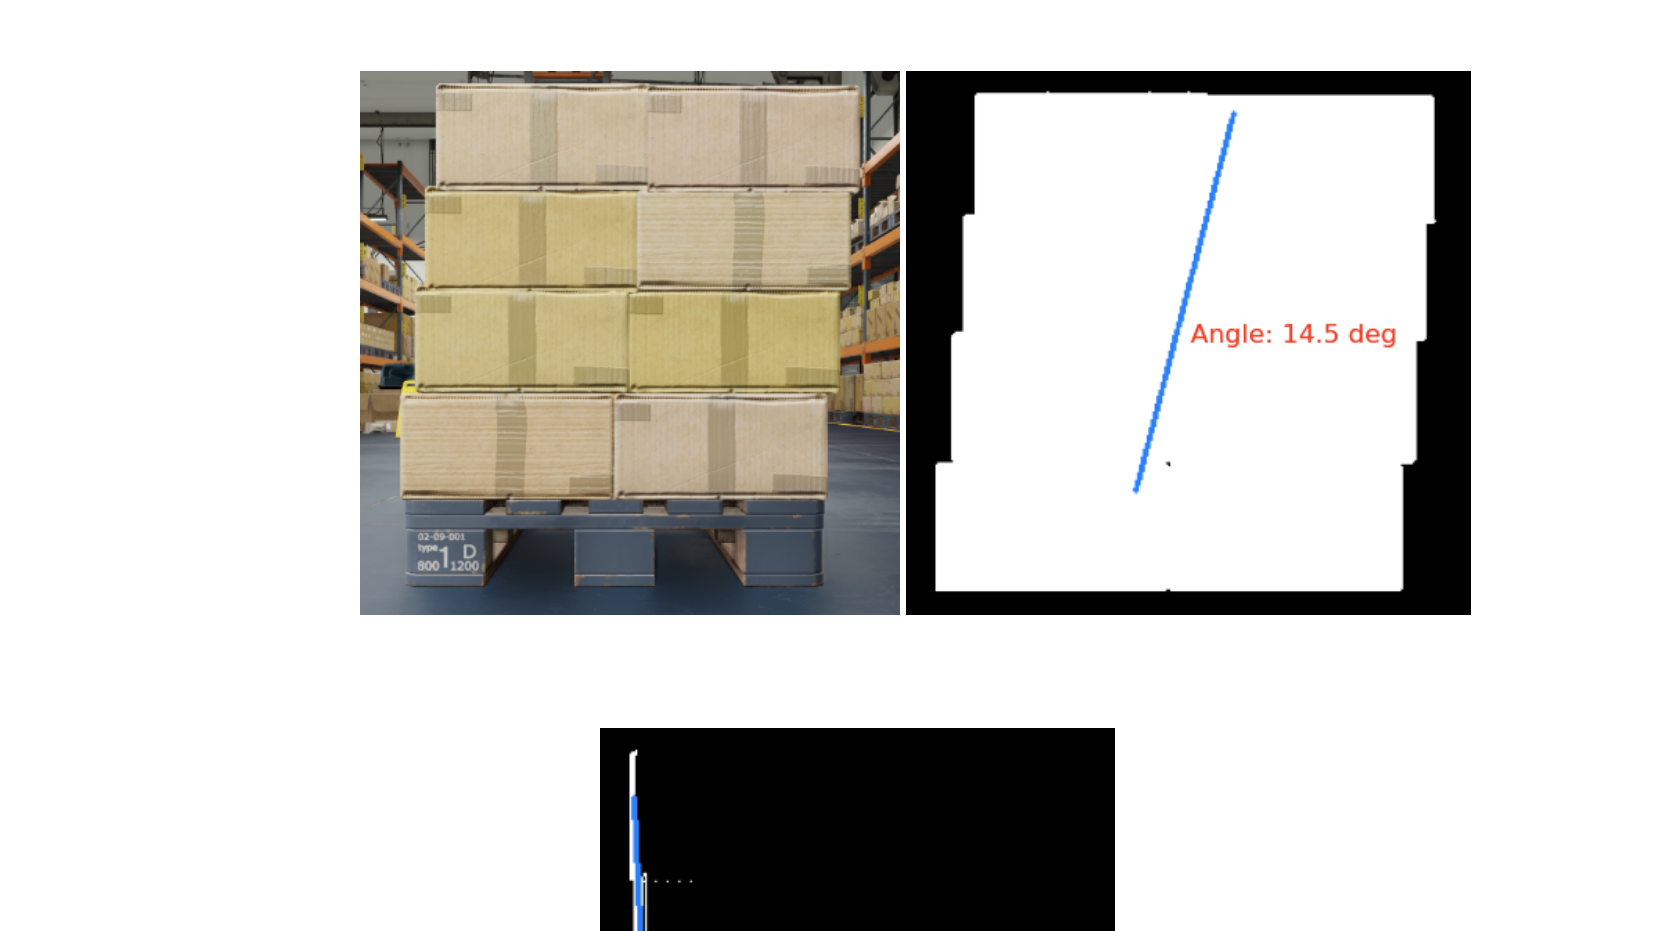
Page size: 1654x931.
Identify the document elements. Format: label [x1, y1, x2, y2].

picture [600, 728, 1115, 931]
picture [906, 71, 1471, 616]
picture [360, 71, 900, 616]
